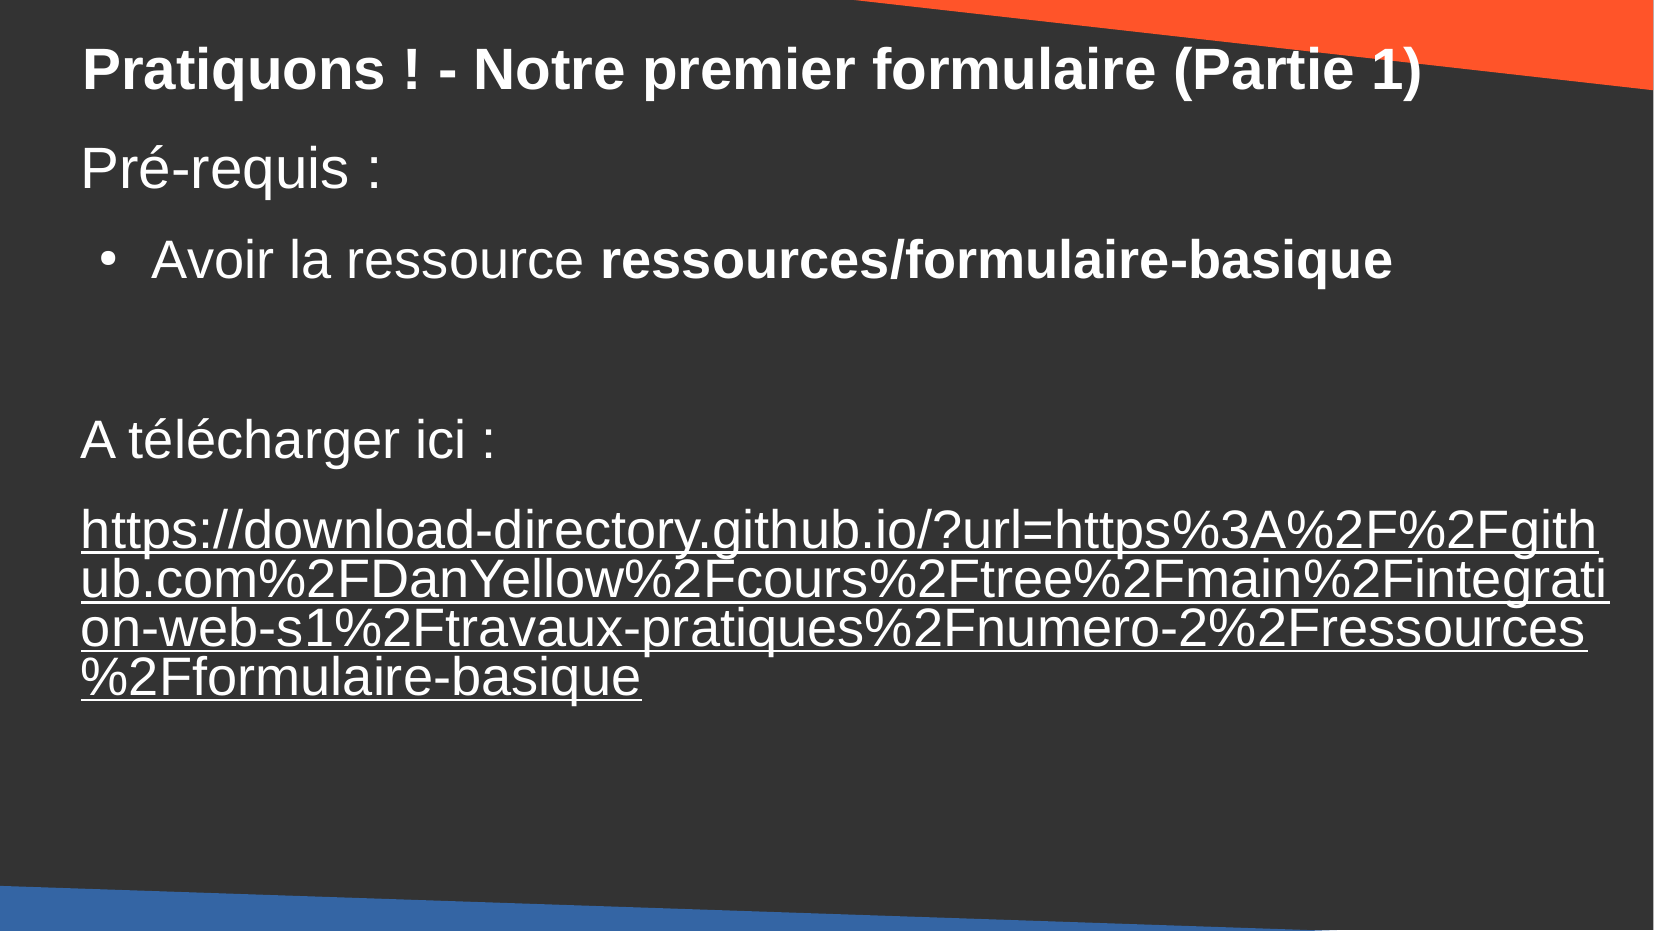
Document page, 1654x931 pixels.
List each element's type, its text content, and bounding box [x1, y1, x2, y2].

text_box [854, 0, 1654, 91]
title Pratiquons ! - Notre premier formulaire (Partie 1) [82, 37, 1571, 114]
list Pré-requis : Avoir la ressource ressources/formulaire-basique A télécharger ici : https://download-directory.github.io/?url=https%3A%2F%2Fgithub.com%2FDanYellow%2Fcours%2Ftree%2Fmain%2Fintegration-web-s1%2Ftravaux-pratiques%2Fnumero-2%2Fressources%2Fformulaire-basique [80, 135, 1620, 721]
text_box [0, 885, 1337, 931]
